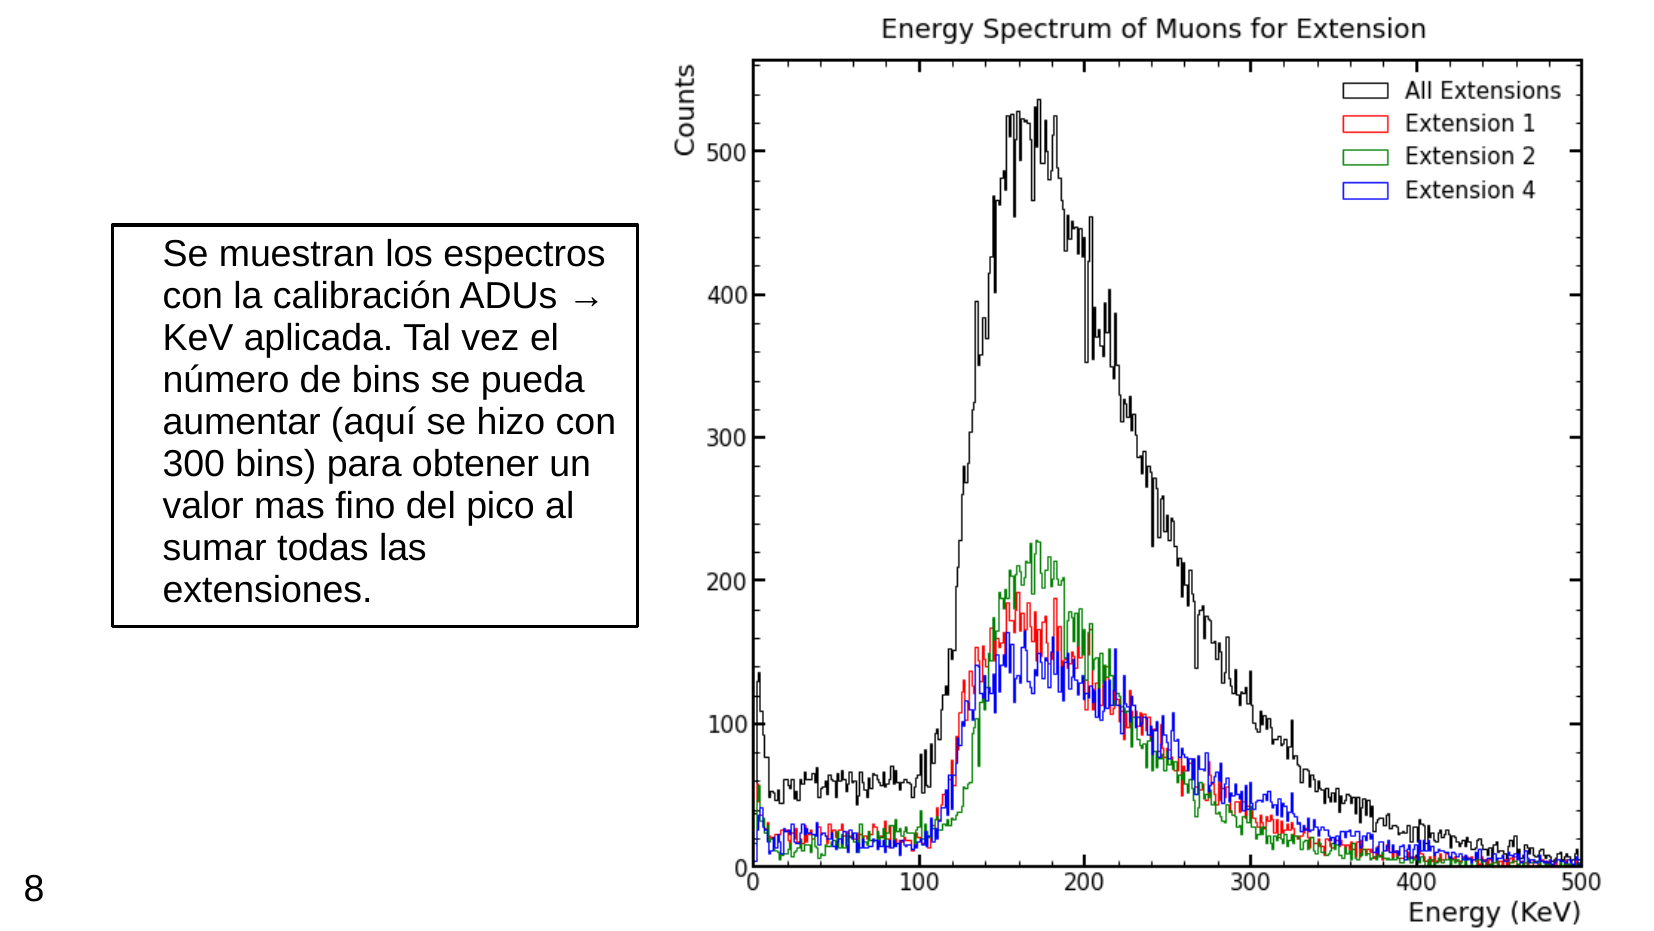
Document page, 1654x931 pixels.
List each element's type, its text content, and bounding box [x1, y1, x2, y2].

text_box Se muestran los espectros con la calibración ADUs → KeV aplicada. Tal vez el número de bins se pueda aumentar (aquí se hizo con 300 bins) para obtener un valor mas fino del pico al sumar todas las extensiones. [112, 225, 638, 627]
picture [663, 7, 1613, 931]
text_box <number> [8, 860, 638, 931]
